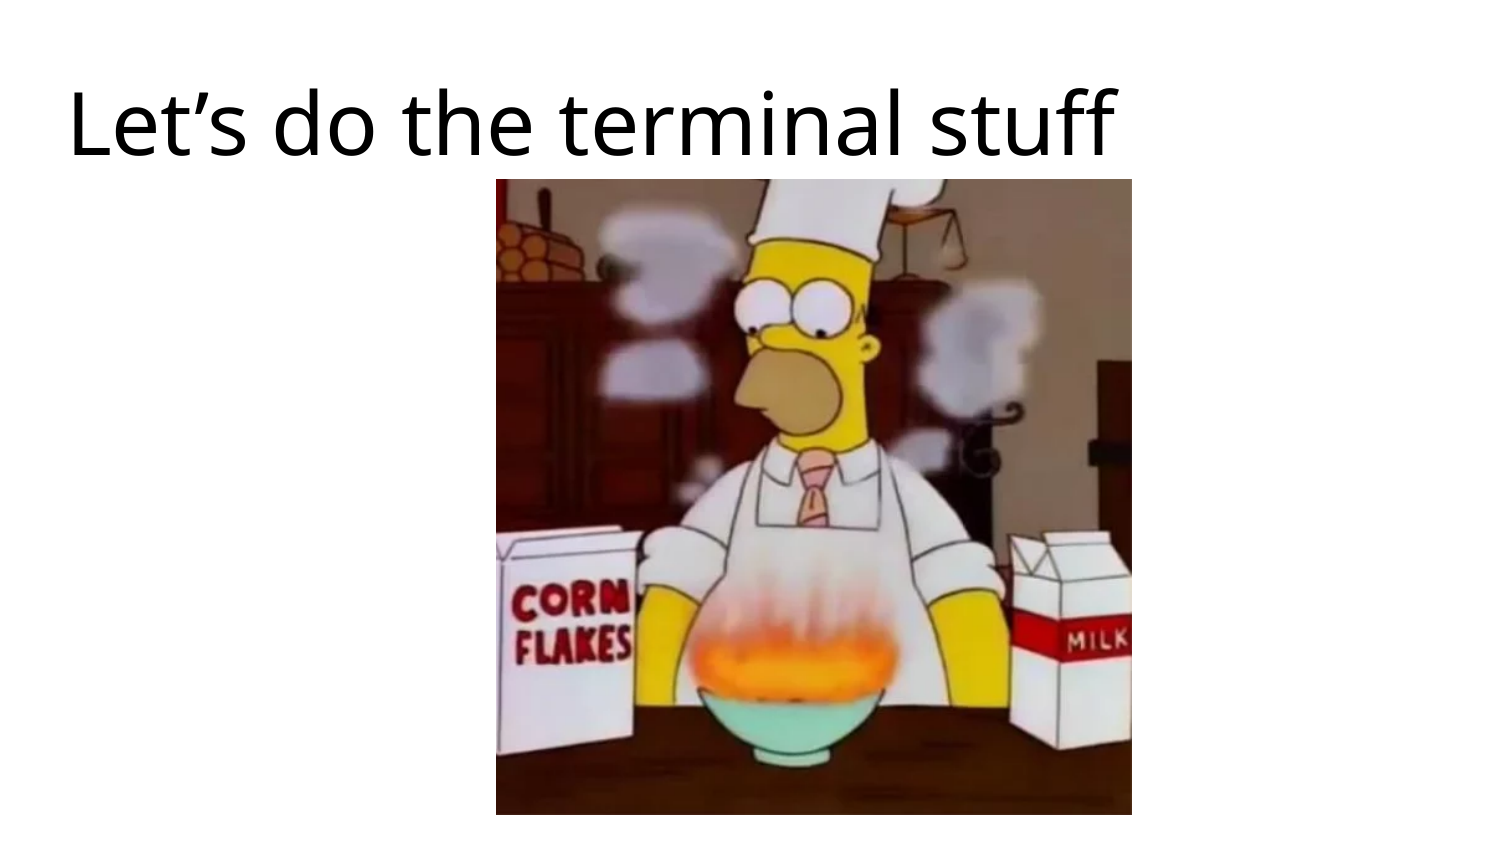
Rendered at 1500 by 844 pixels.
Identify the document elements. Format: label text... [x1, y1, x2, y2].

picture [496, 179, 1132, 815]
title Let’s do the terminal stuff [51, 51, 1449, 189]
